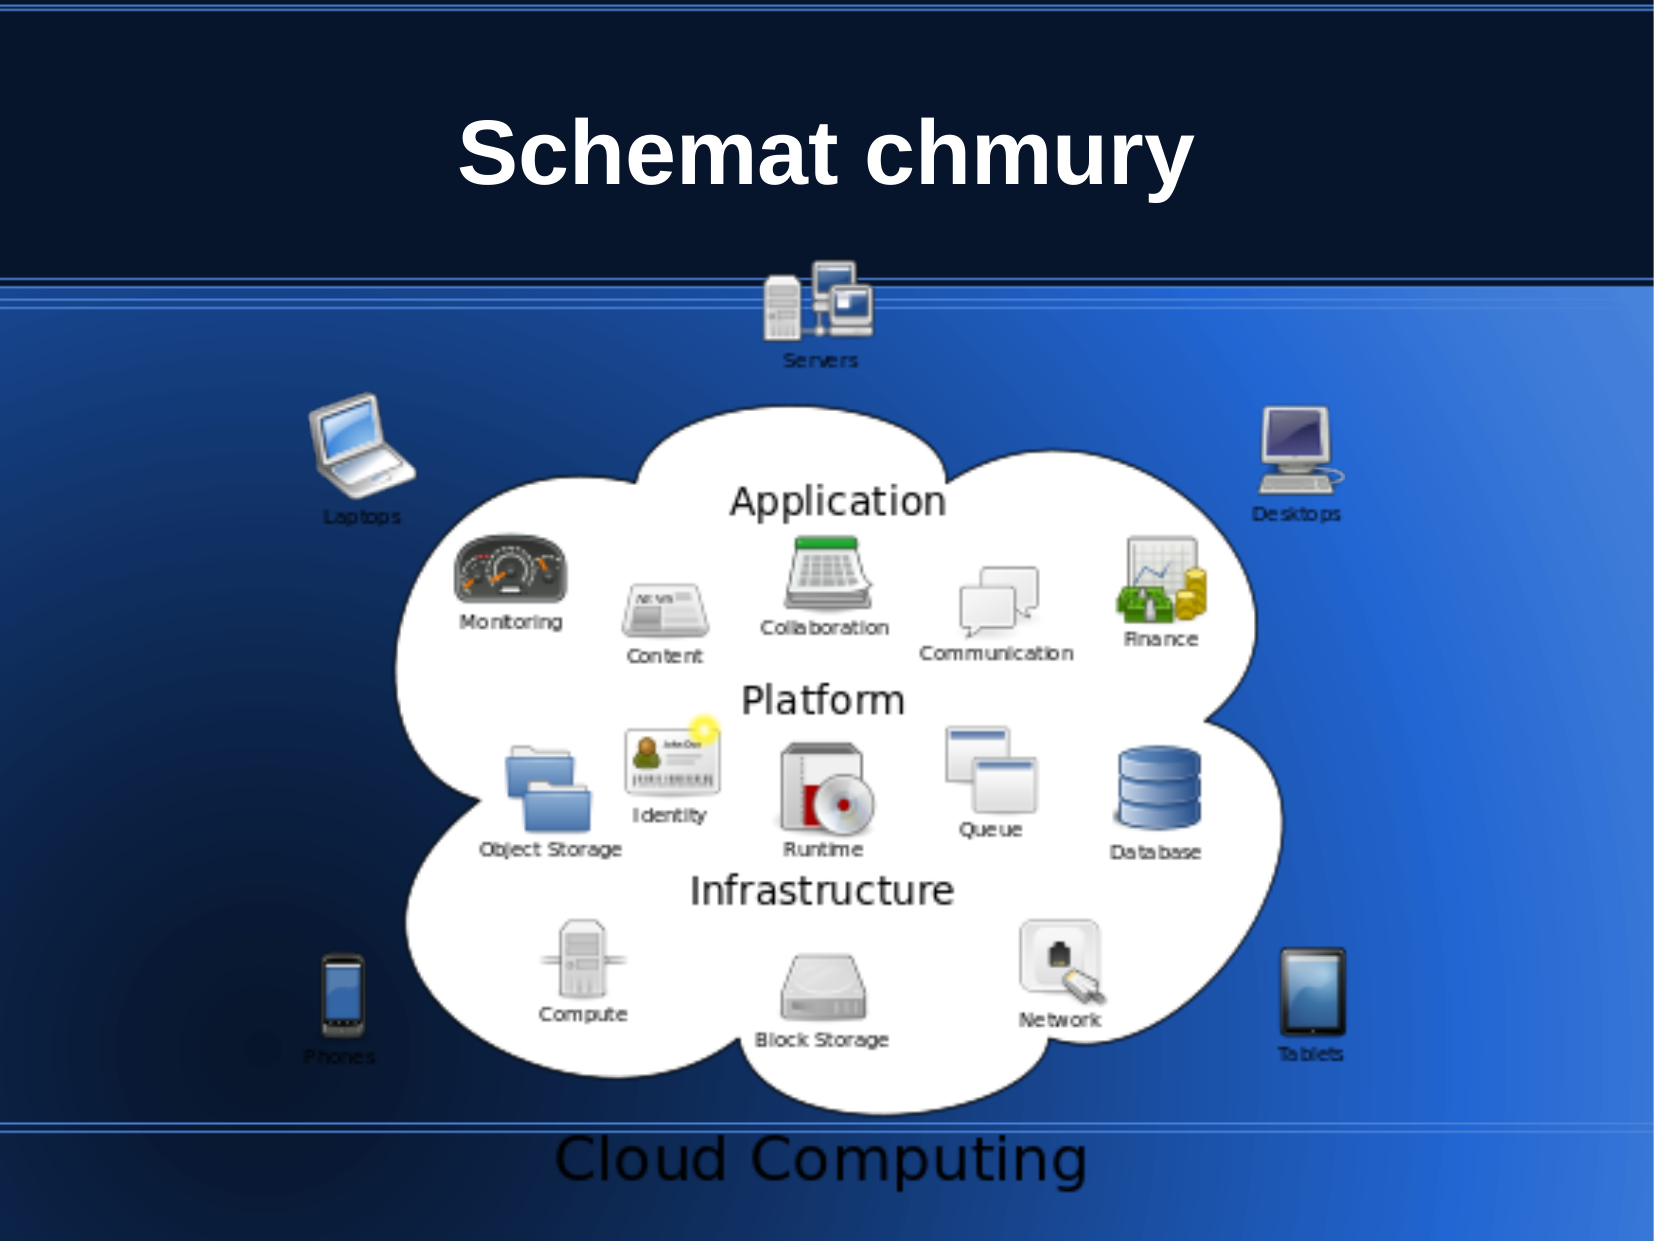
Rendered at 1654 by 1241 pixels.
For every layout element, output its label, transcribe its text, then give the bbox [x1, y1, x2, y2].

picture [0, 0, 1654, 1241]
title Schemat chmury [82, 49, 1571, 257]
